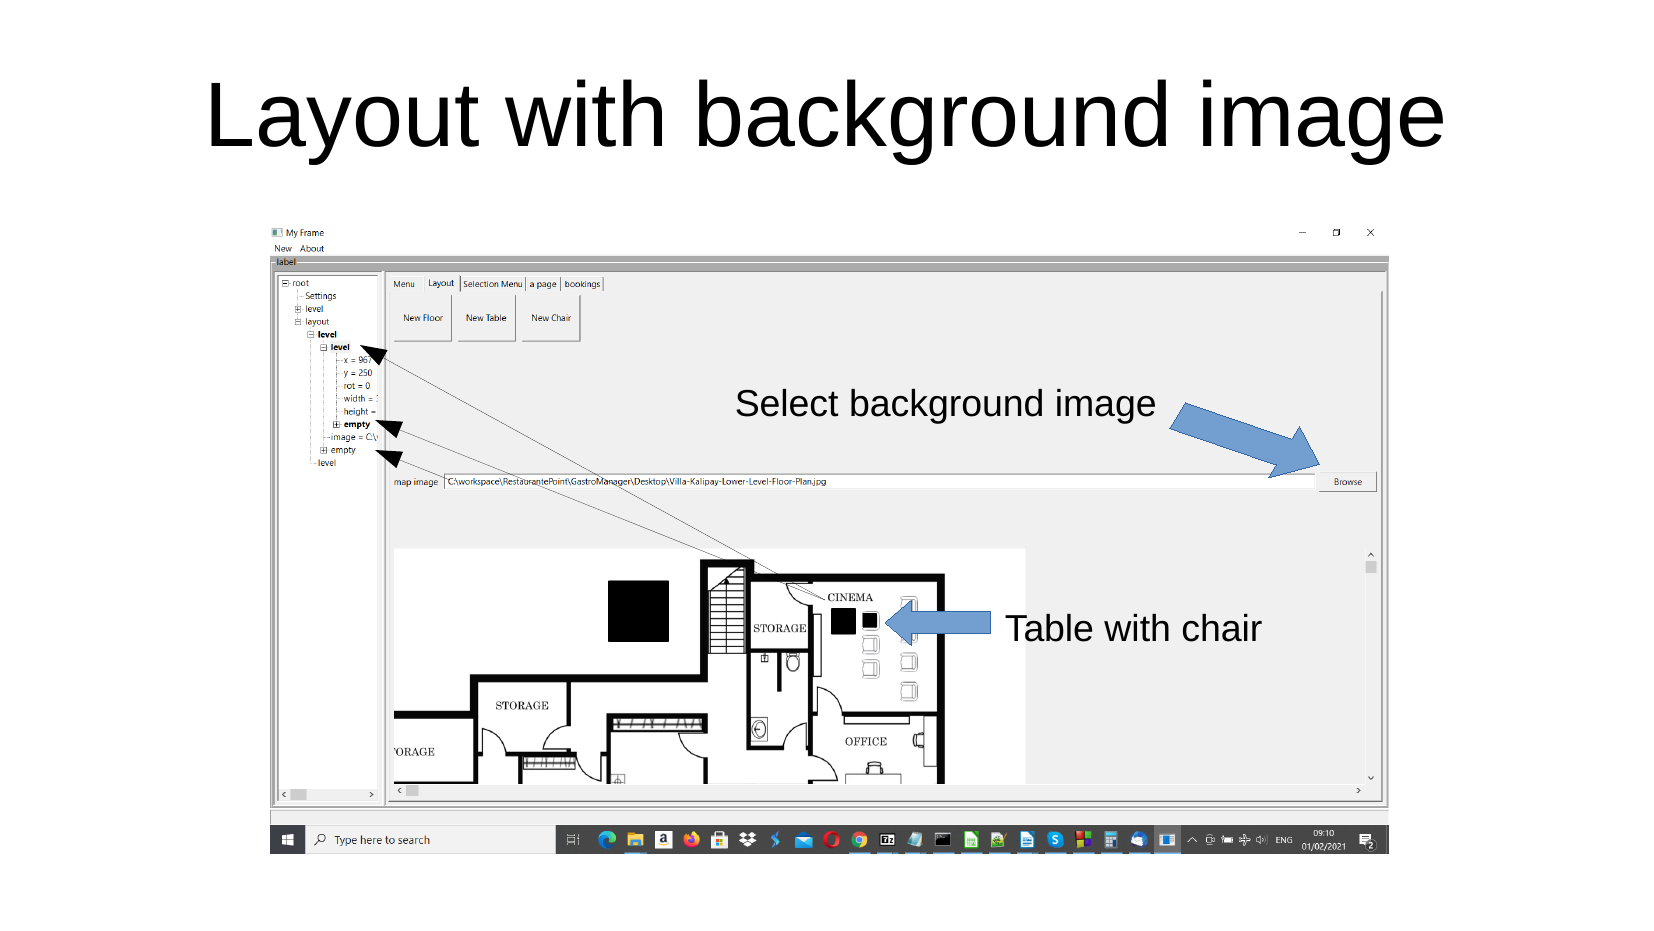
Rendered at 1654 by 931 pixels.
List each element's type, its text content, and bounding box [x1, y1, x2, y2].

text_box [885, 600, 990, 646]
picture [270, 224, 1389, 854]
title Layout with background image [82, 37, 1571, 193]
text_box Table with chair [990, 600, 1278, 657]
text_box [1172, 402, 1320, 478]
text_box Select background image [720, 375, 1172, 432]
